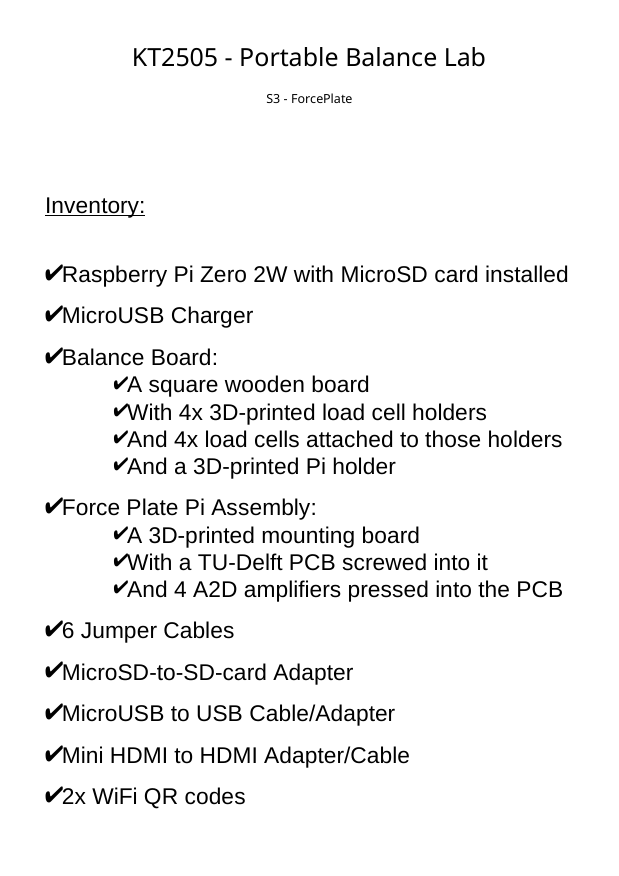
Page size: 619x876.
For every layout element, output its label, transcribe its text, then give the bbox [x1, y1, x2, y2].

list S3 - ForcePlate [45, 90, 574, 111]
title KT2505 - Portable Balance Lab [45, 46, 574, 88]
list Inventory: Raspberry Pi Zero 2W with MicroSD card installed MicroUSB Charger Balance Board: A square wooden board With 4x 3D-printed load cell holders And 4x load cells attached to those holders And a 3D-printed Pi holder Force Plate Pi Assembly: A 3D-printed mounting board With a TU-Delft PCB screwed into it And 4 A2D amplifiers pressed into the PCB 6 Jumper Cables MicroSD-to-SD-card Adapter MicroUSB to USB Cable/Adapter Mini HDMI to HDMI Adapter/Cable 2x WiFi QR codes [45, 193, 574, 822]
